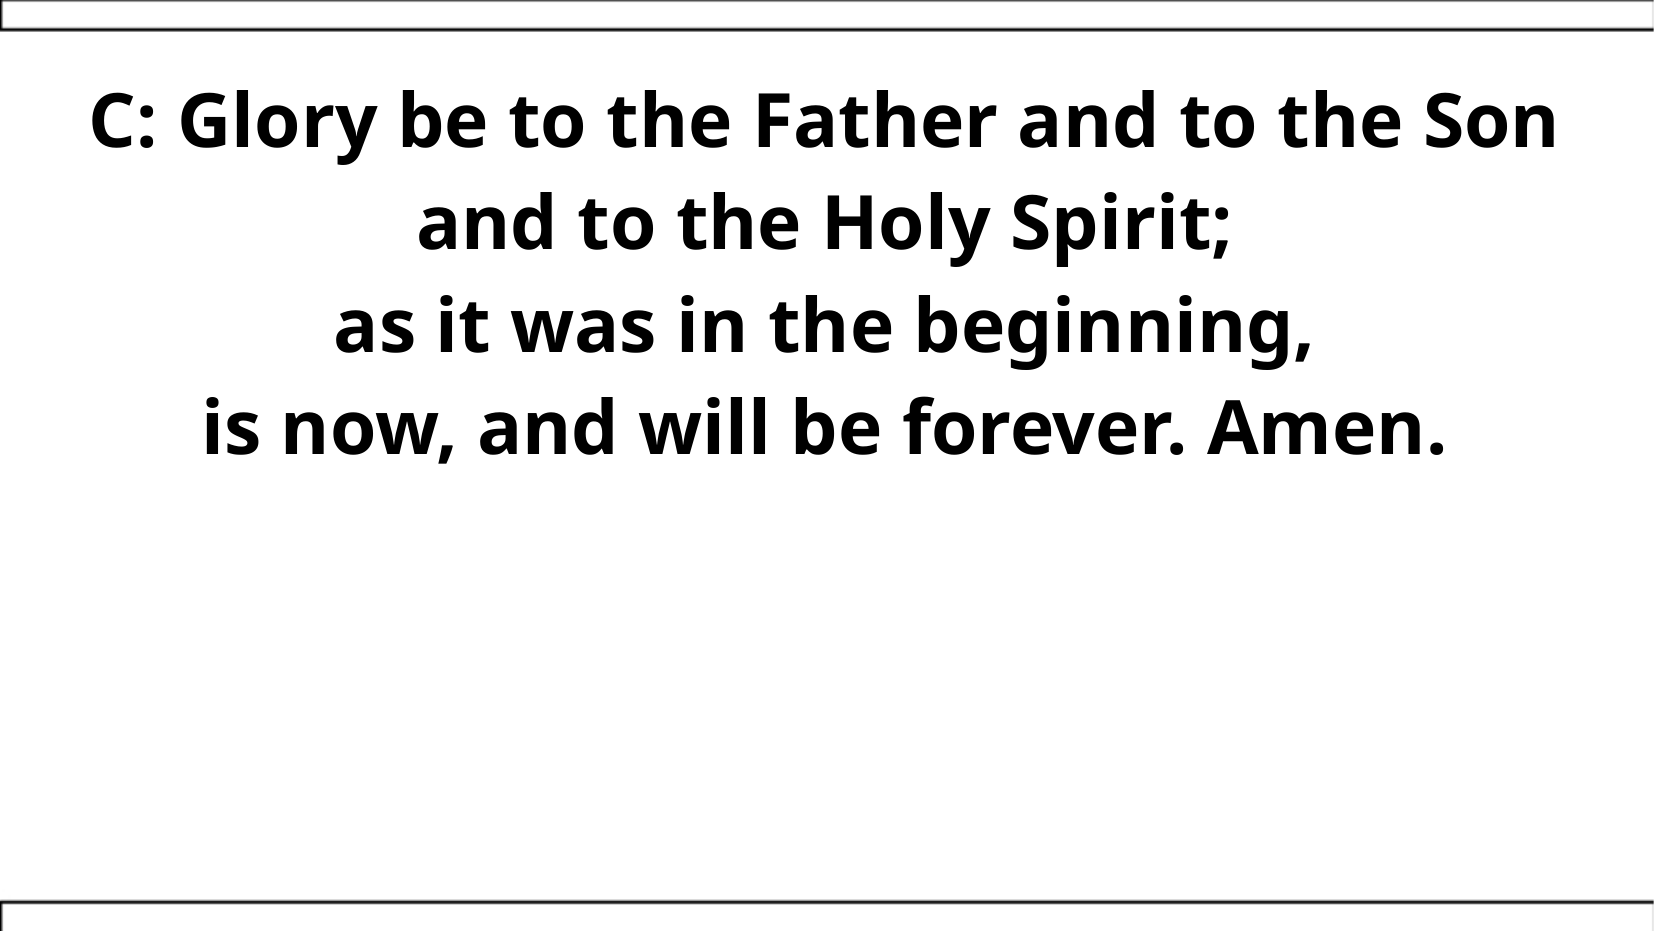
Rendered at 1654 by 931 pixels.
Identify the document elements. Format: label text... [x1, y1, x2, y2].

text_box C: Glory be to the Father and to the Son and to the Holy Spirit; as it was in the beginning, is now, and will be forever. Amen. [60, 60, 1591, 475]
picture [0, 0, 1654, 931]
